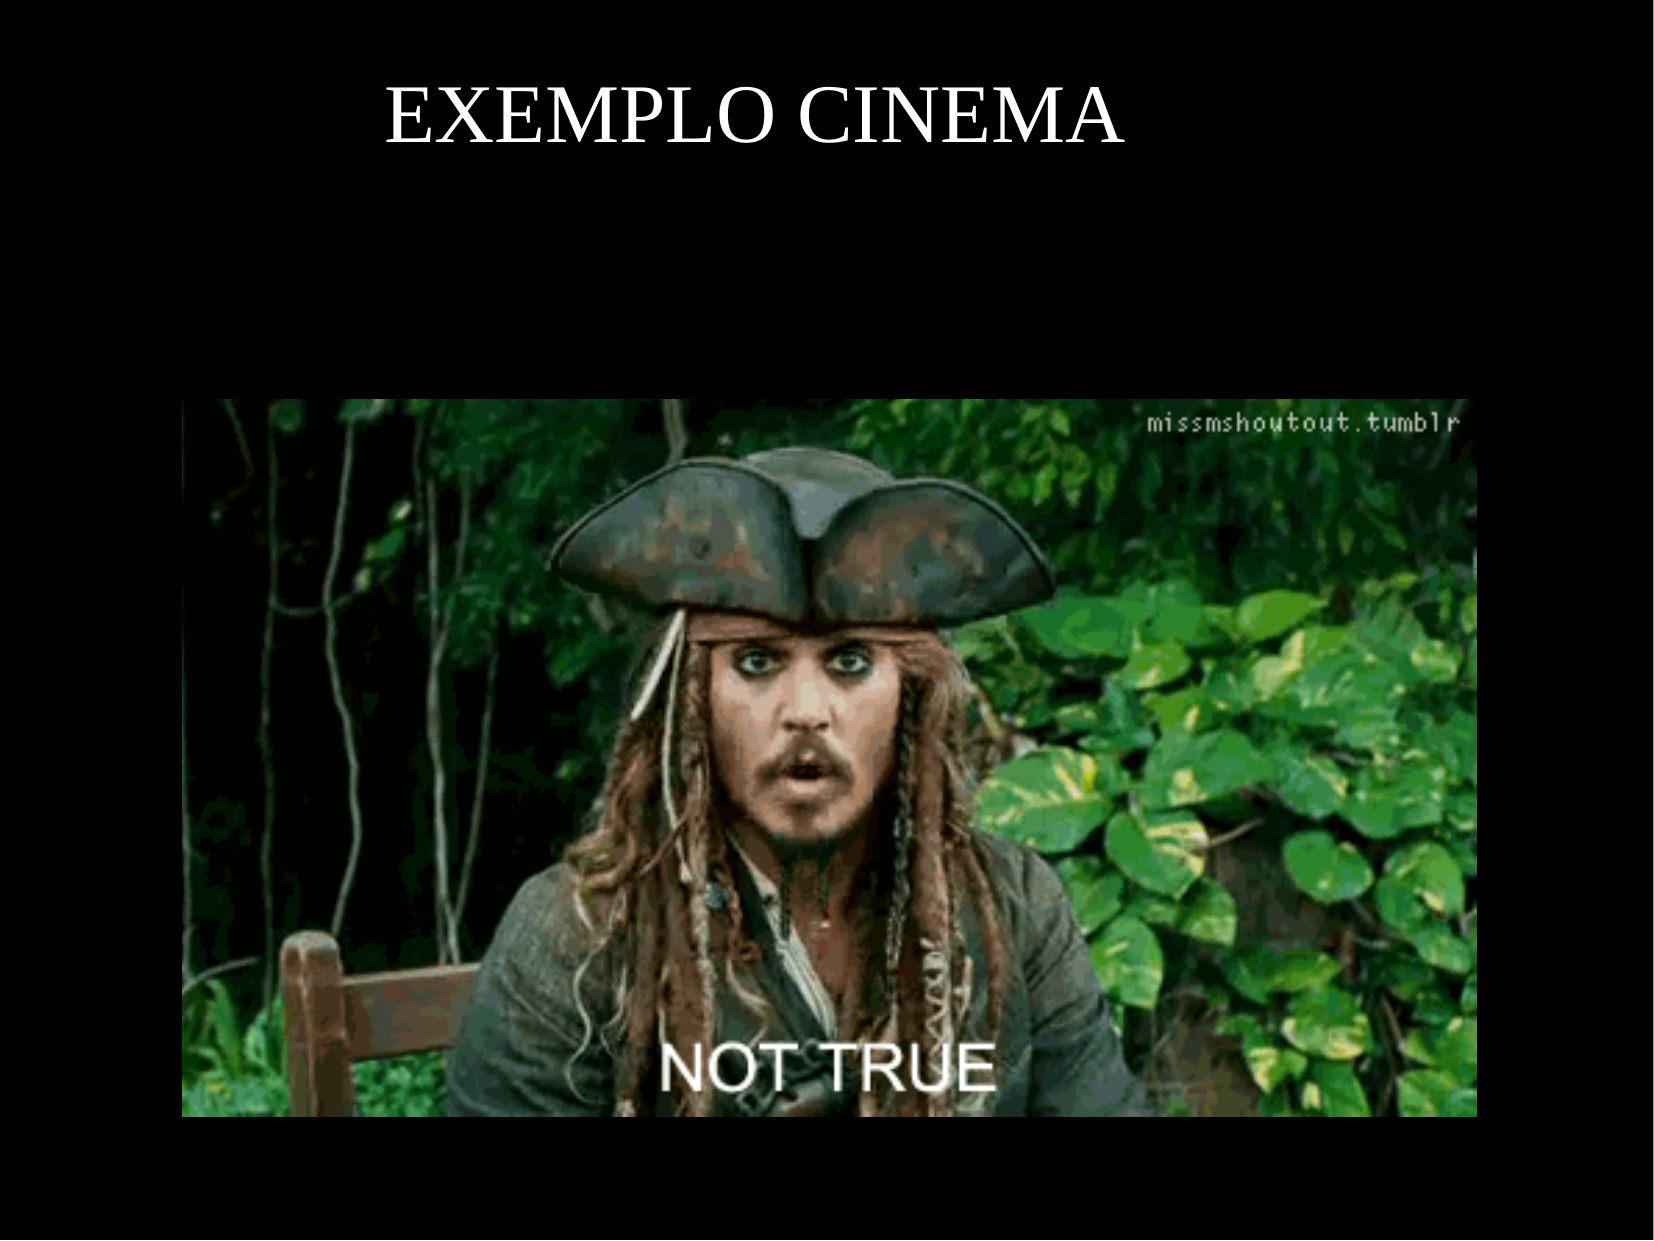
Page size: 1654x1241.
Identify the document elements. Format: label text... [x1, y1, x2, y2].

picture [182, 399, 1477, 1117]
text_box EXEMPLO CINEMA [141, 60, 1513, 352]
